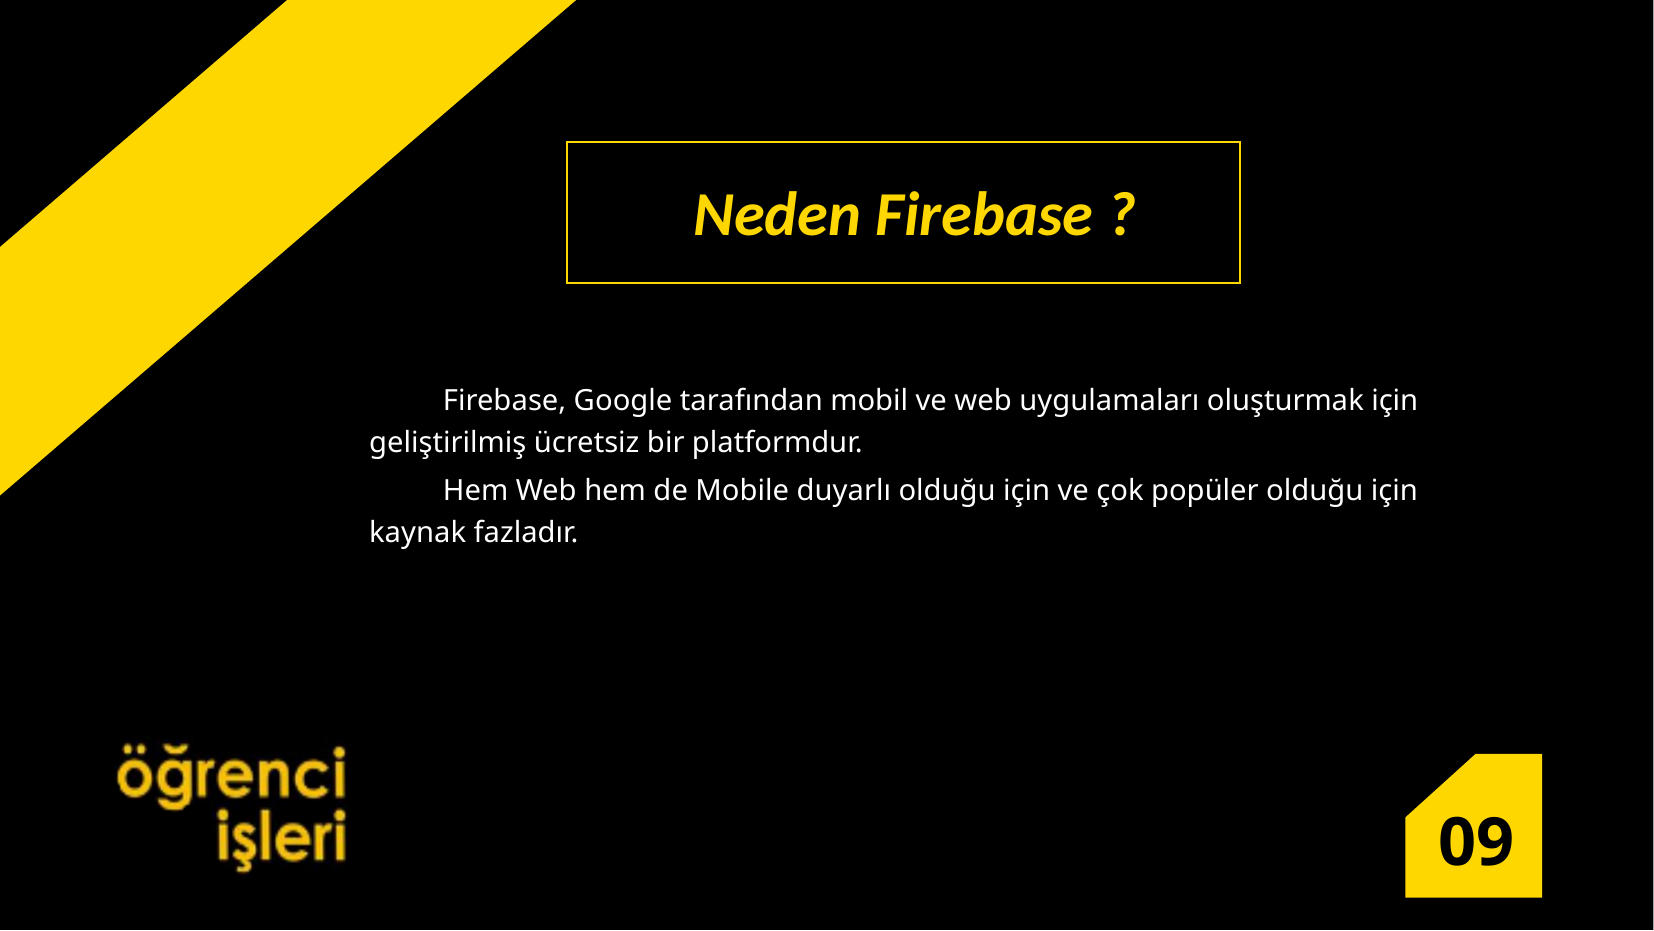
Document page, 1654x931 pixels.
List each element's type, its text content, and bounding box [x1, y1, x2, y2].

text_box 09 [1423, 791, 1543, 887]
text_box Firebase, Google tarafından mobil ve web uygulamaları oluşturmak için geliştirilmiş ücretsiz bir platformdur. Hem Web hem de Mobile duyarlı olduğu için ve çok popüler olduğu için kaynak fazladır. [354, 366, 1477, 556]
text_box [1434, 753, 1543, 791]
text_box Neden Firebase ? [496, 165, 1335, 256]
text_box [0, 0, 577, 496]
picture [70, 708, 420, 929]
text_box [1405, 801, 1543, 898]
